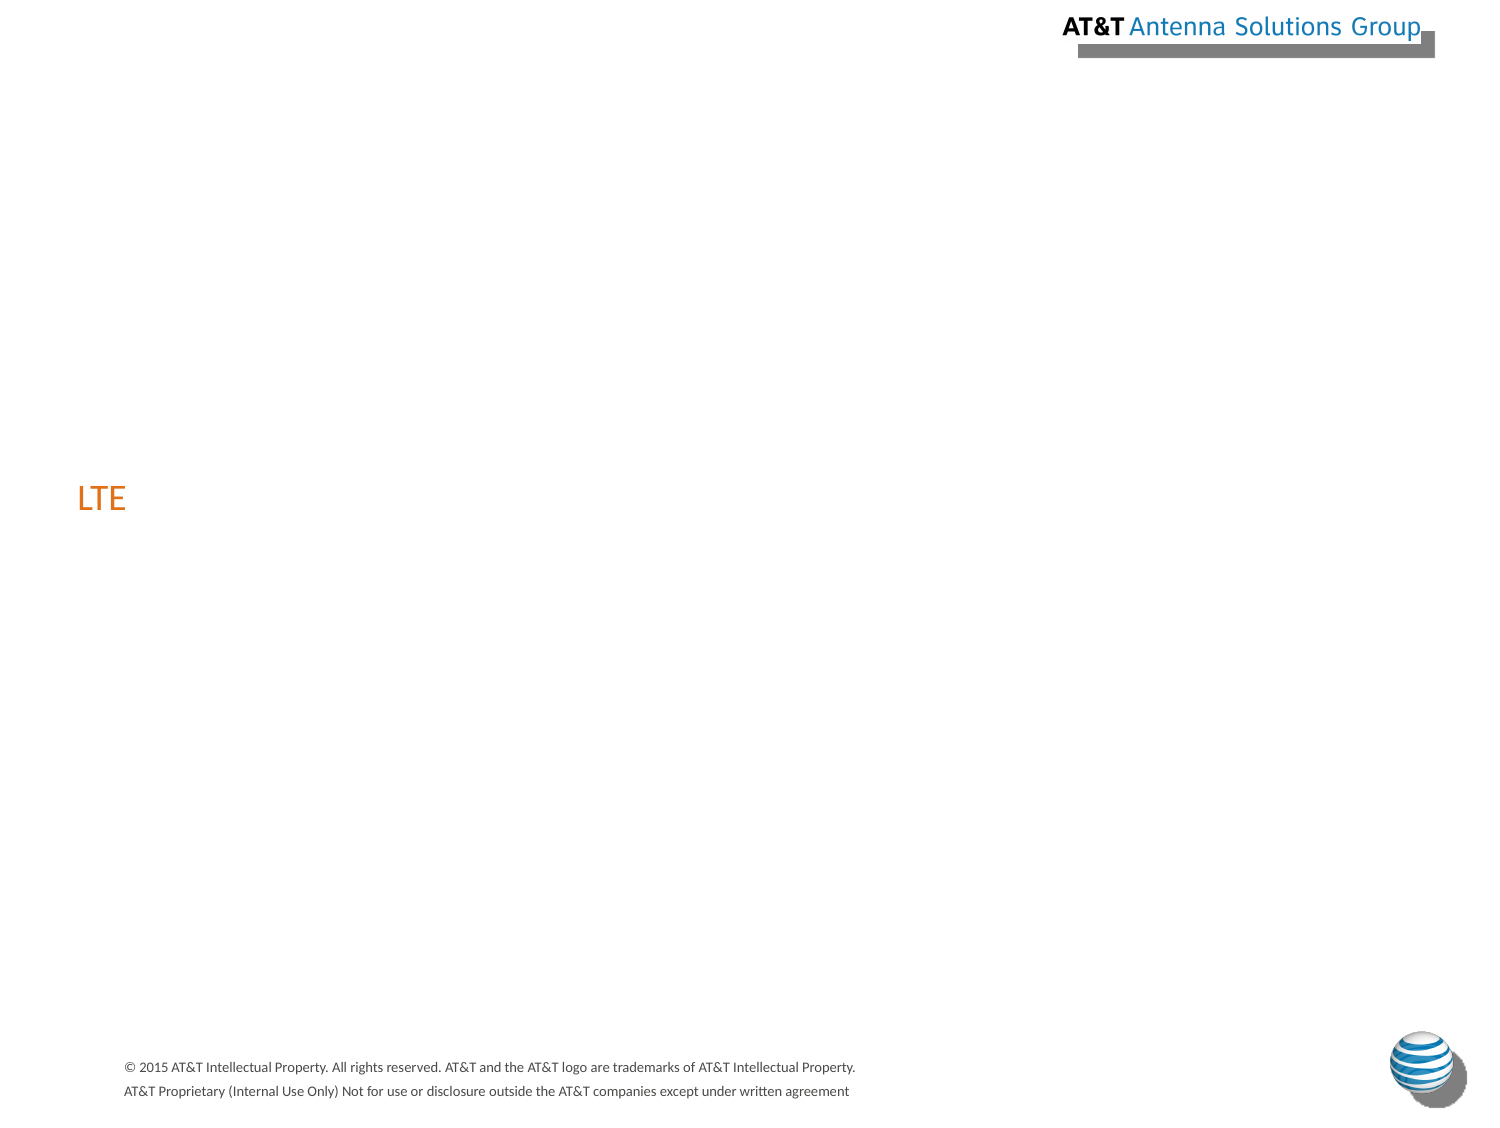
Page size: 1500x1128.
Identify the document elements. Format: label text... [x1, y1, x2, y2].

text_box LTE [62, 468, 1500, 1128]
picture [1062, 15, 1421, 44]
